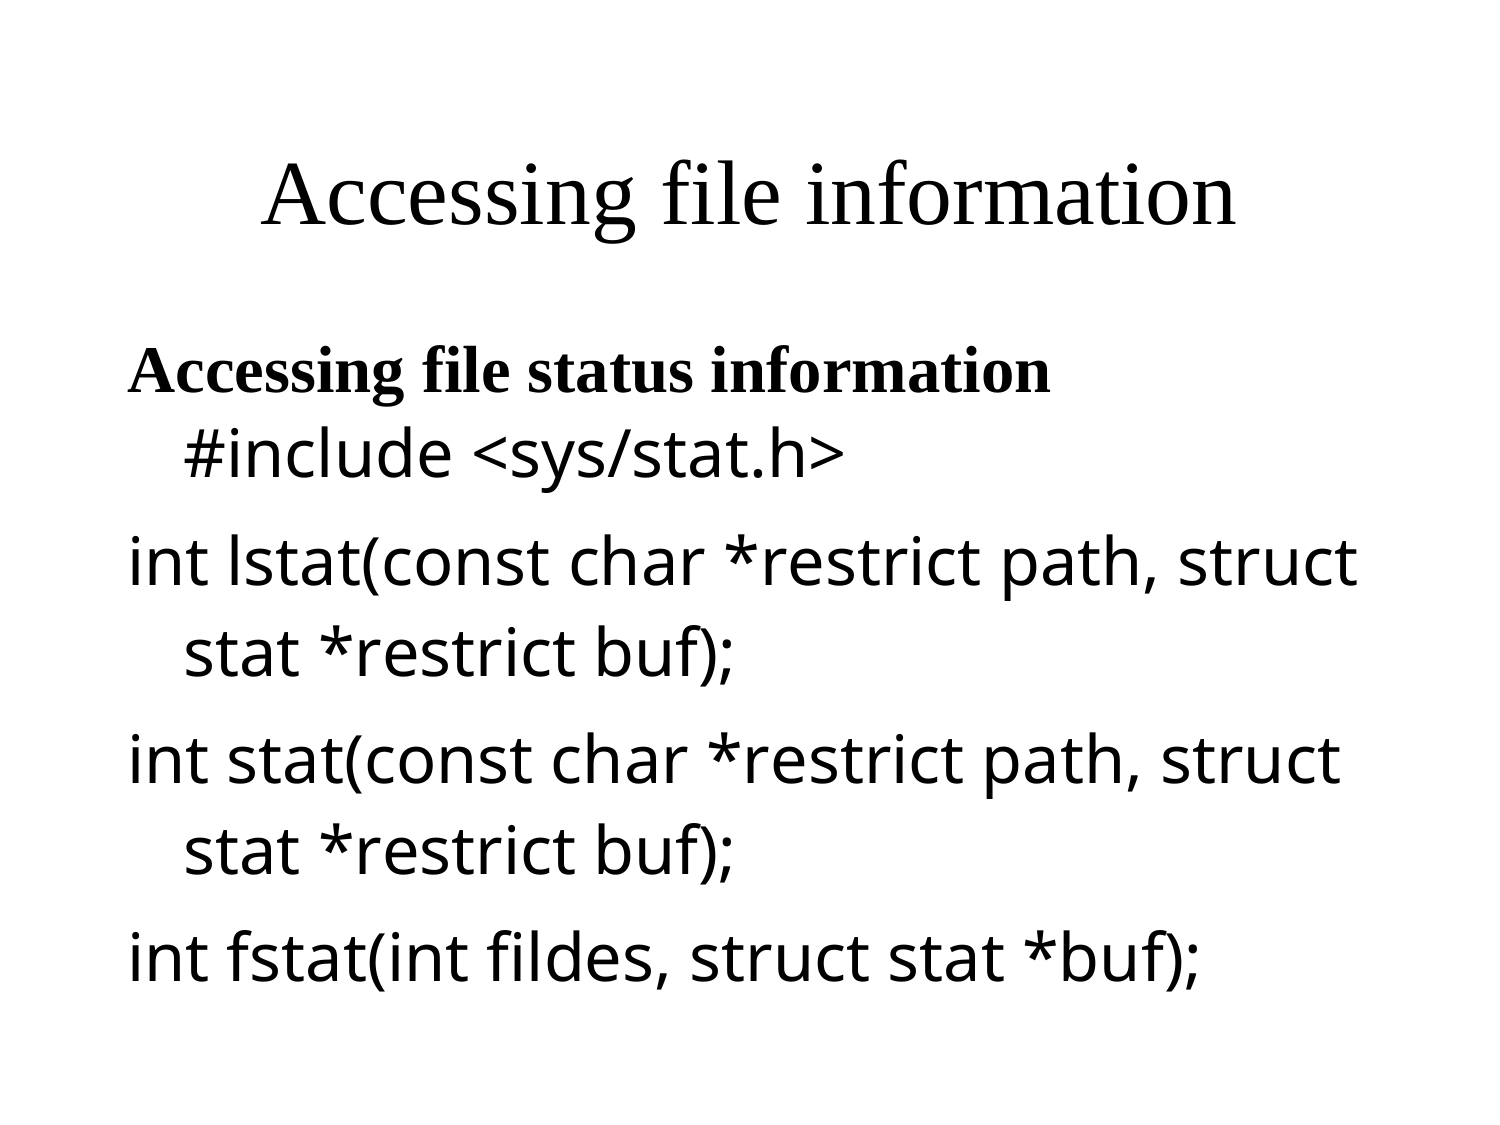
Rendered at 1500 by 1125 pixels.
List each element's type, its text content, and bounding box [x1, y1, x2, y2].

title Accessing file information [112, 99, 1388, 288]
list Accessing file status information #include <sys/stat.h> int lstat(const char *restrict path, struct stat *restrict buf); int stat(const char *restrict path, struct stat *restrict buf); int fstat(int fildes, struct stat *buf); [112, 324, 1388, 1031]
